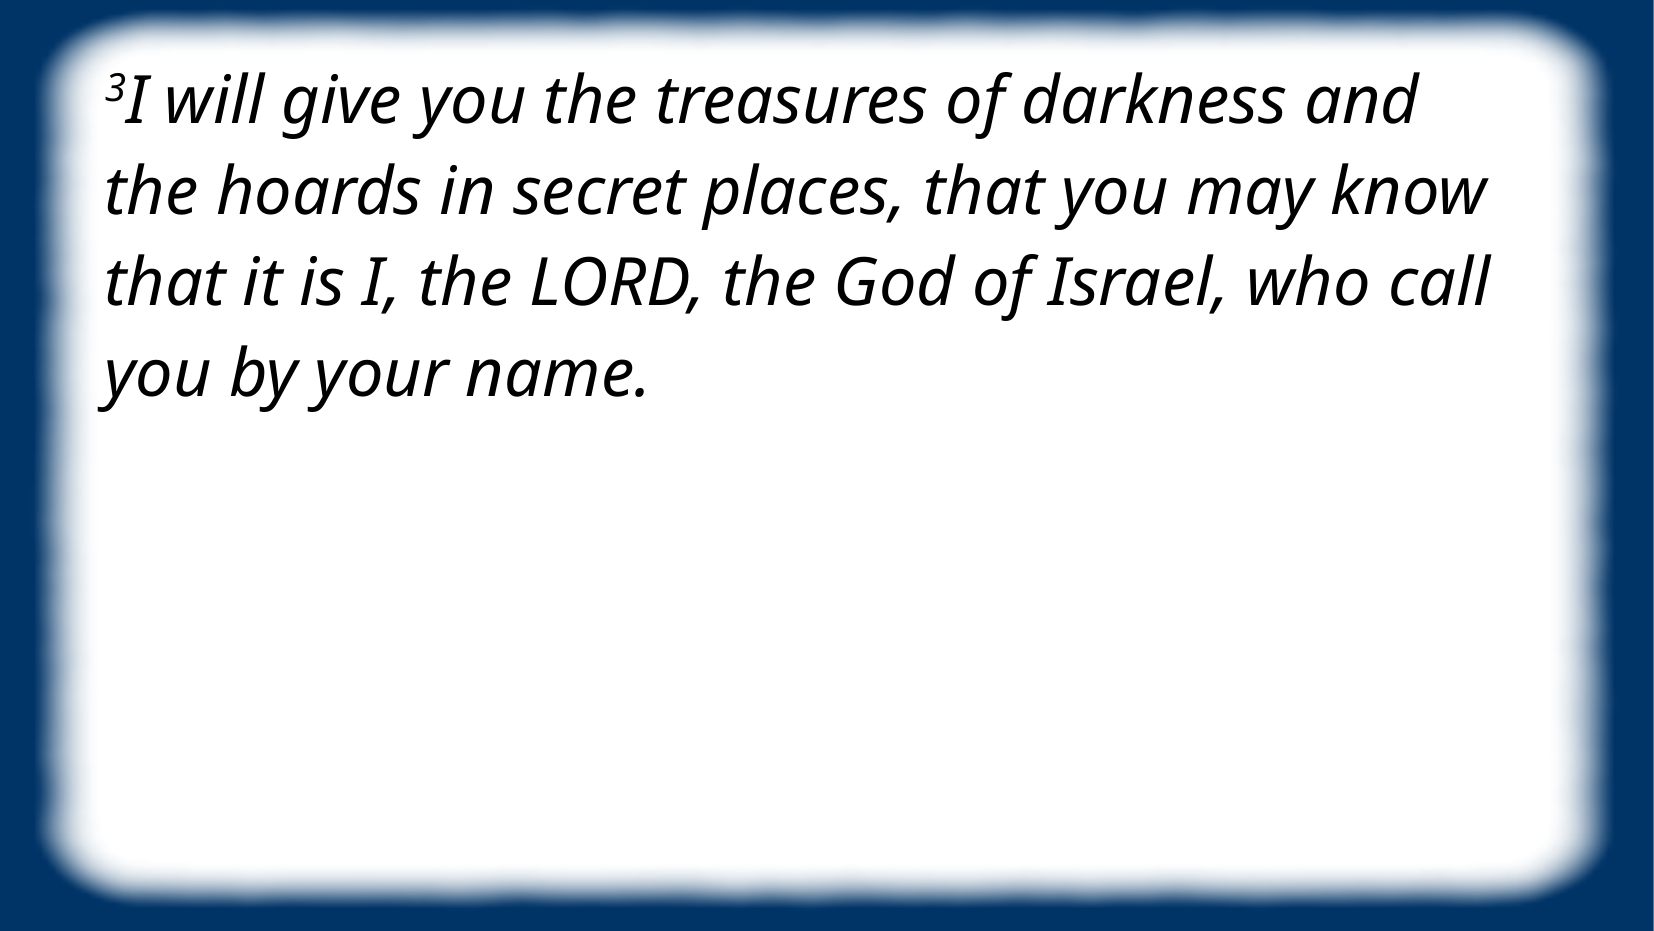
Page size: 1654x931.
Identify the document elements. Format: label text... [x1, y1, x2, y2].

text_box 3I will give you the treasures of darkness and the hoards in secret places, that you may know that it is I, the LORD, the God of Israel, who call you by your name. [90, 45, 1546, 421]
picture [0, 0, 1654, 931]
